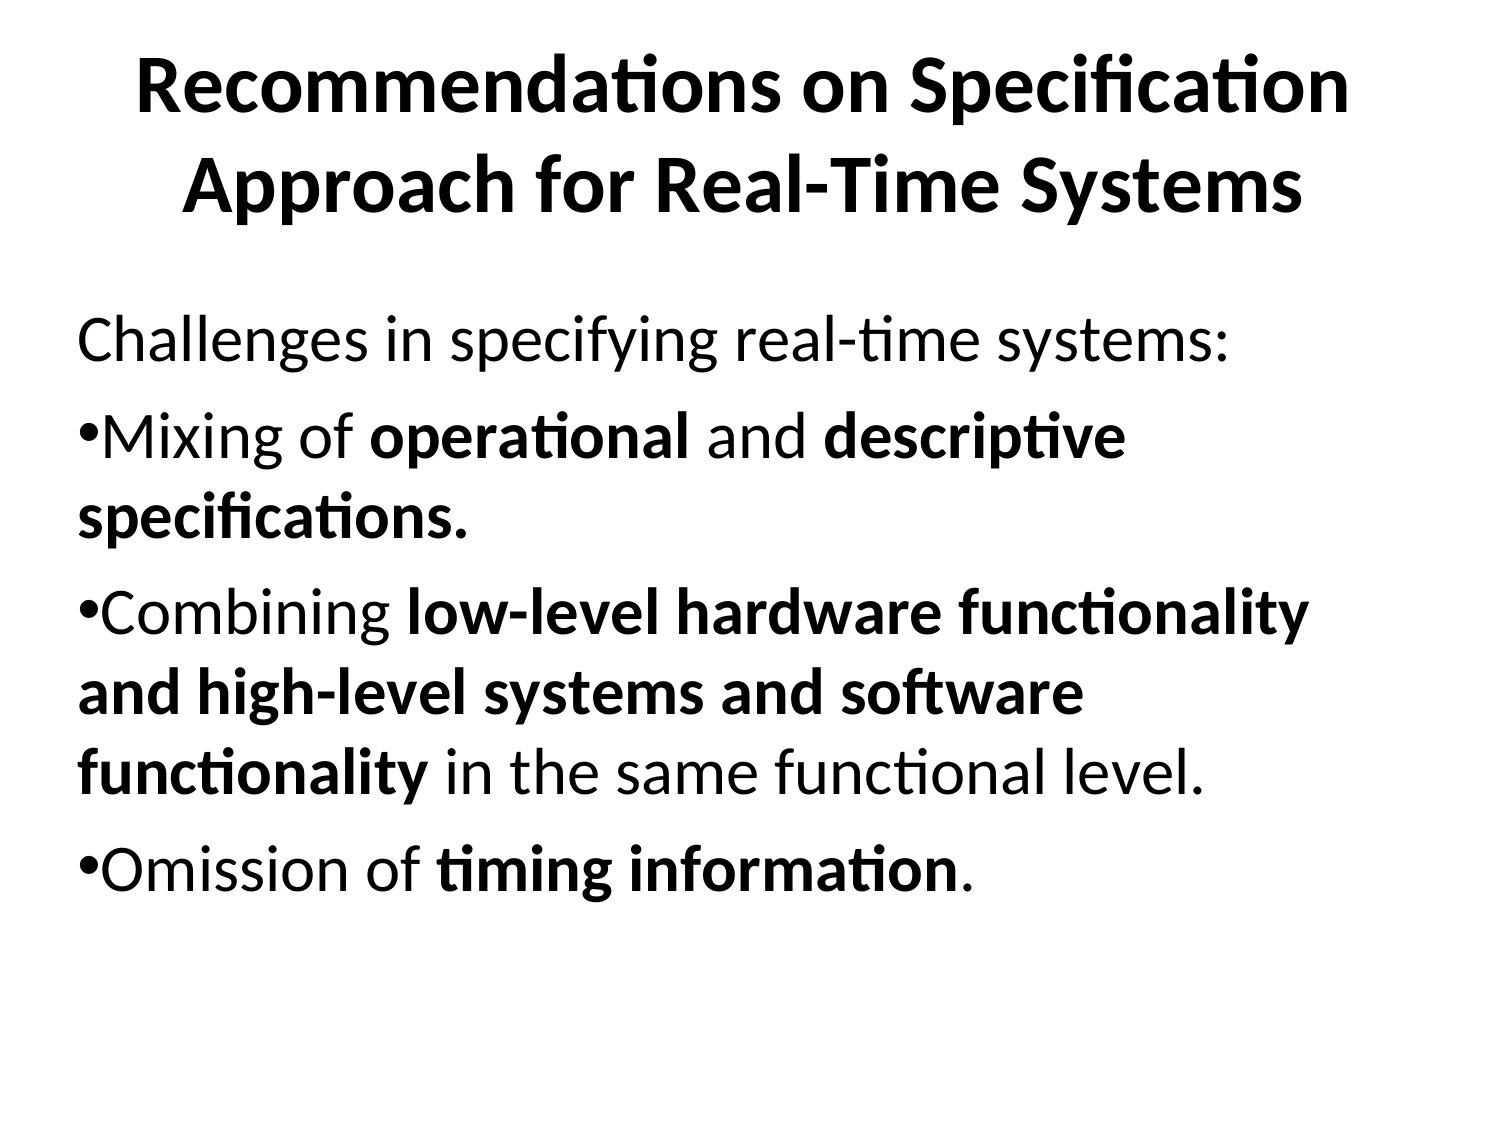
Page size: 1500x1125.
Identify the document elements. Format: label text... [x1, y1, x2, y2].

title Recommendations on Specification Approach for Real-Time Systems [0, 21, 1488, 238]
subtitle Challenges in specifying real-time systems: Mixing of operational and descriptive specifications. Combining low-level hardware functionality and high-level systems and software functionality in the same functional level. Omission of timing information. [62, 287, 1438, 1125]
